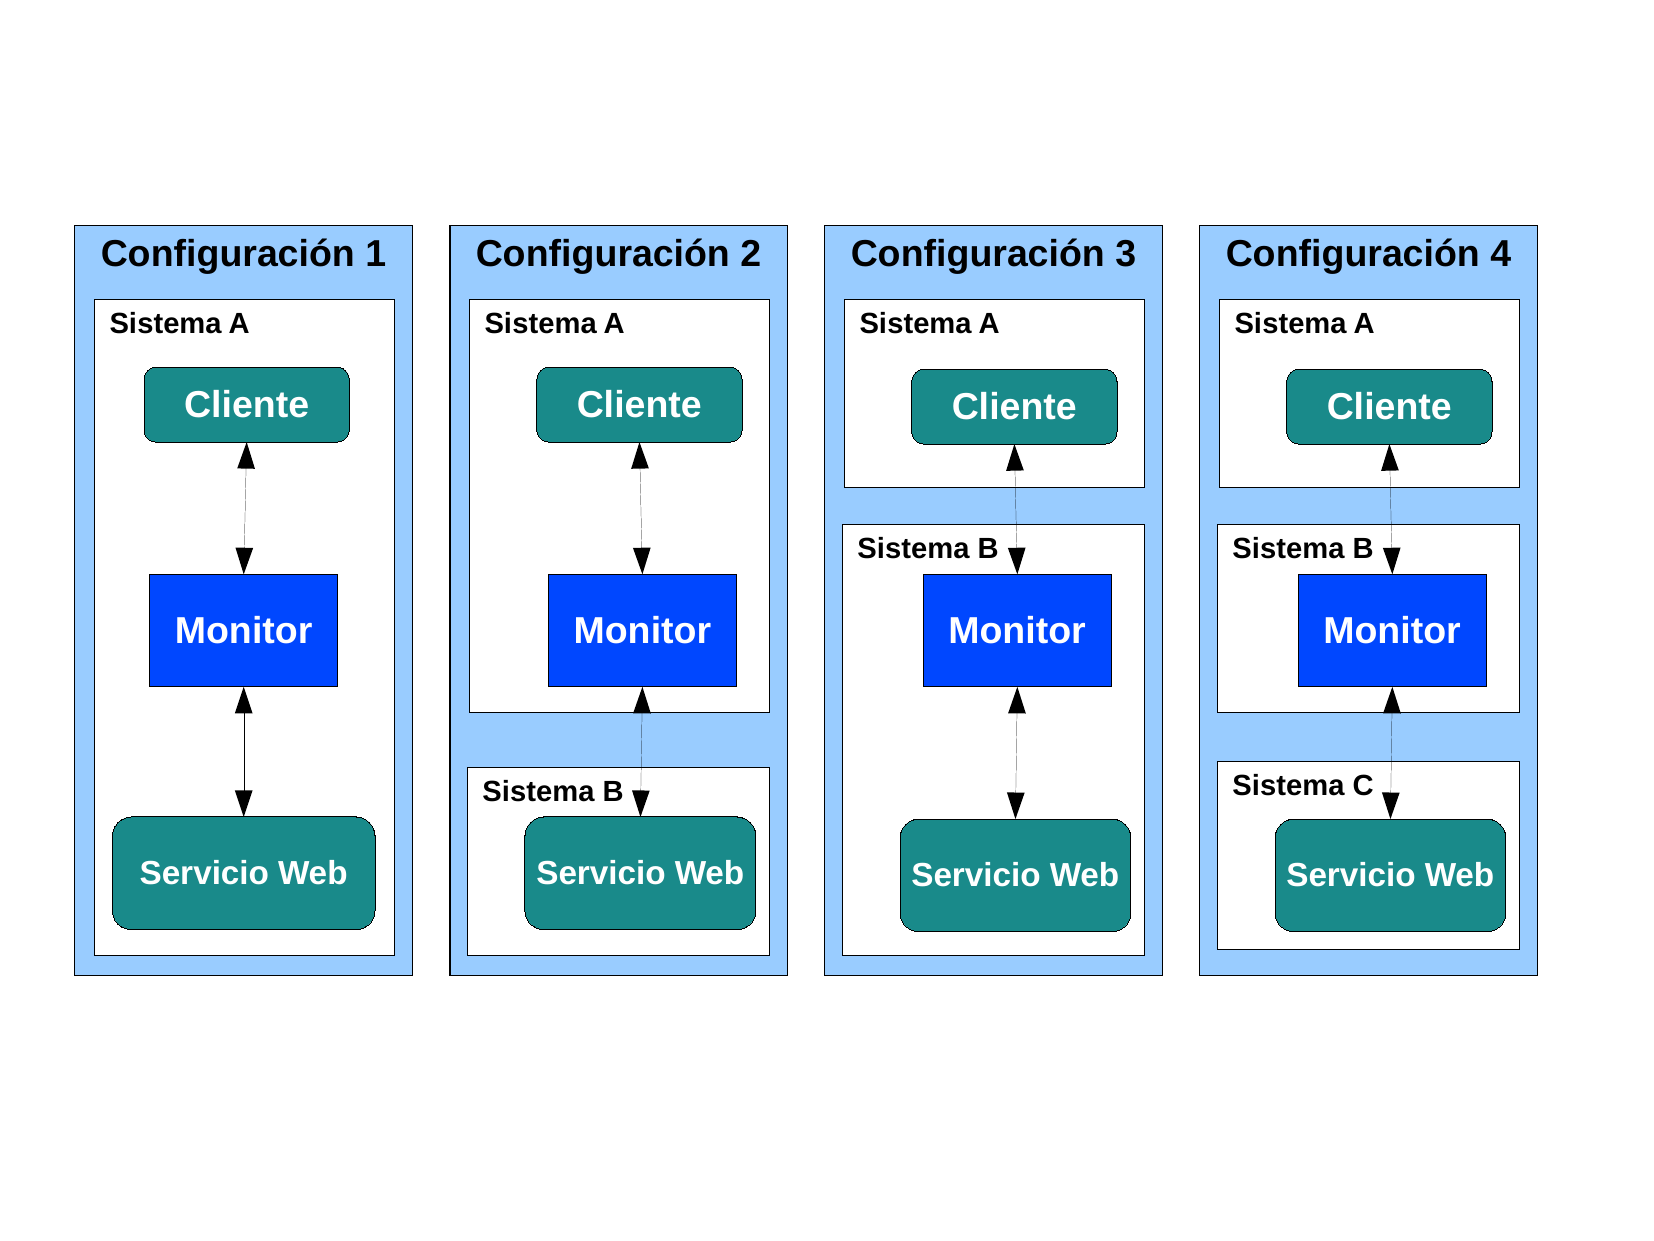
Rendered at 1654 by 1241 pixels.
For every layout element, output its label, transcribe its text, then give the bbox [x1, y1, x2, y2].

text_box Monitor [923, 574, 1112, 687]
text_box Sistema B [842, 524, 1145, 956]
text_box Sistema A [94, 299, 395, 956]
text_box Sistema B [467, 767, 770, 956]
text_box Monitor [548, 574, 737, 687]
text_box Configuración 4 [1199, 225, 1538, 976]
text_box Sistema C [1217, 761, 1520, 950]
text_box Cliente [144, 367, 350, 443]
text_box Sistema A [469, 299, 770, 713]
text_box Servicio Web [900, 819, 1131, 932]
text_box Servicio Web [1275, 819, 1506, 932]
text_box Cliente [1286, 369, 1493, 445]
text_box Sistema B [1392, 524, 1520, 713]
text_box Configuración 2 [450, 225, 788, 976]
text_box Servicio Web [524, 816, 756, 930]
text_box Configuración 1 [74, 225, 413, 976]
text_box Monitor [1298, 574, 1487, 687]
text_box Servicio Web [112, 816, 376, 930]
text_box Configuración 3 [824, 225, 1163, 976]
text_box Cliente [911, 369, 1118, 445]
text_box Sistema B [1217, 524, 1391, 713]
text_box Sistema A [844, 299, 1145, 488]
text_box Sistema A [1219, 299, 1520, 488]
text_box Monitor [149, 574, 338, 687]
text_box Cliente [536, 367, 743, 443]
